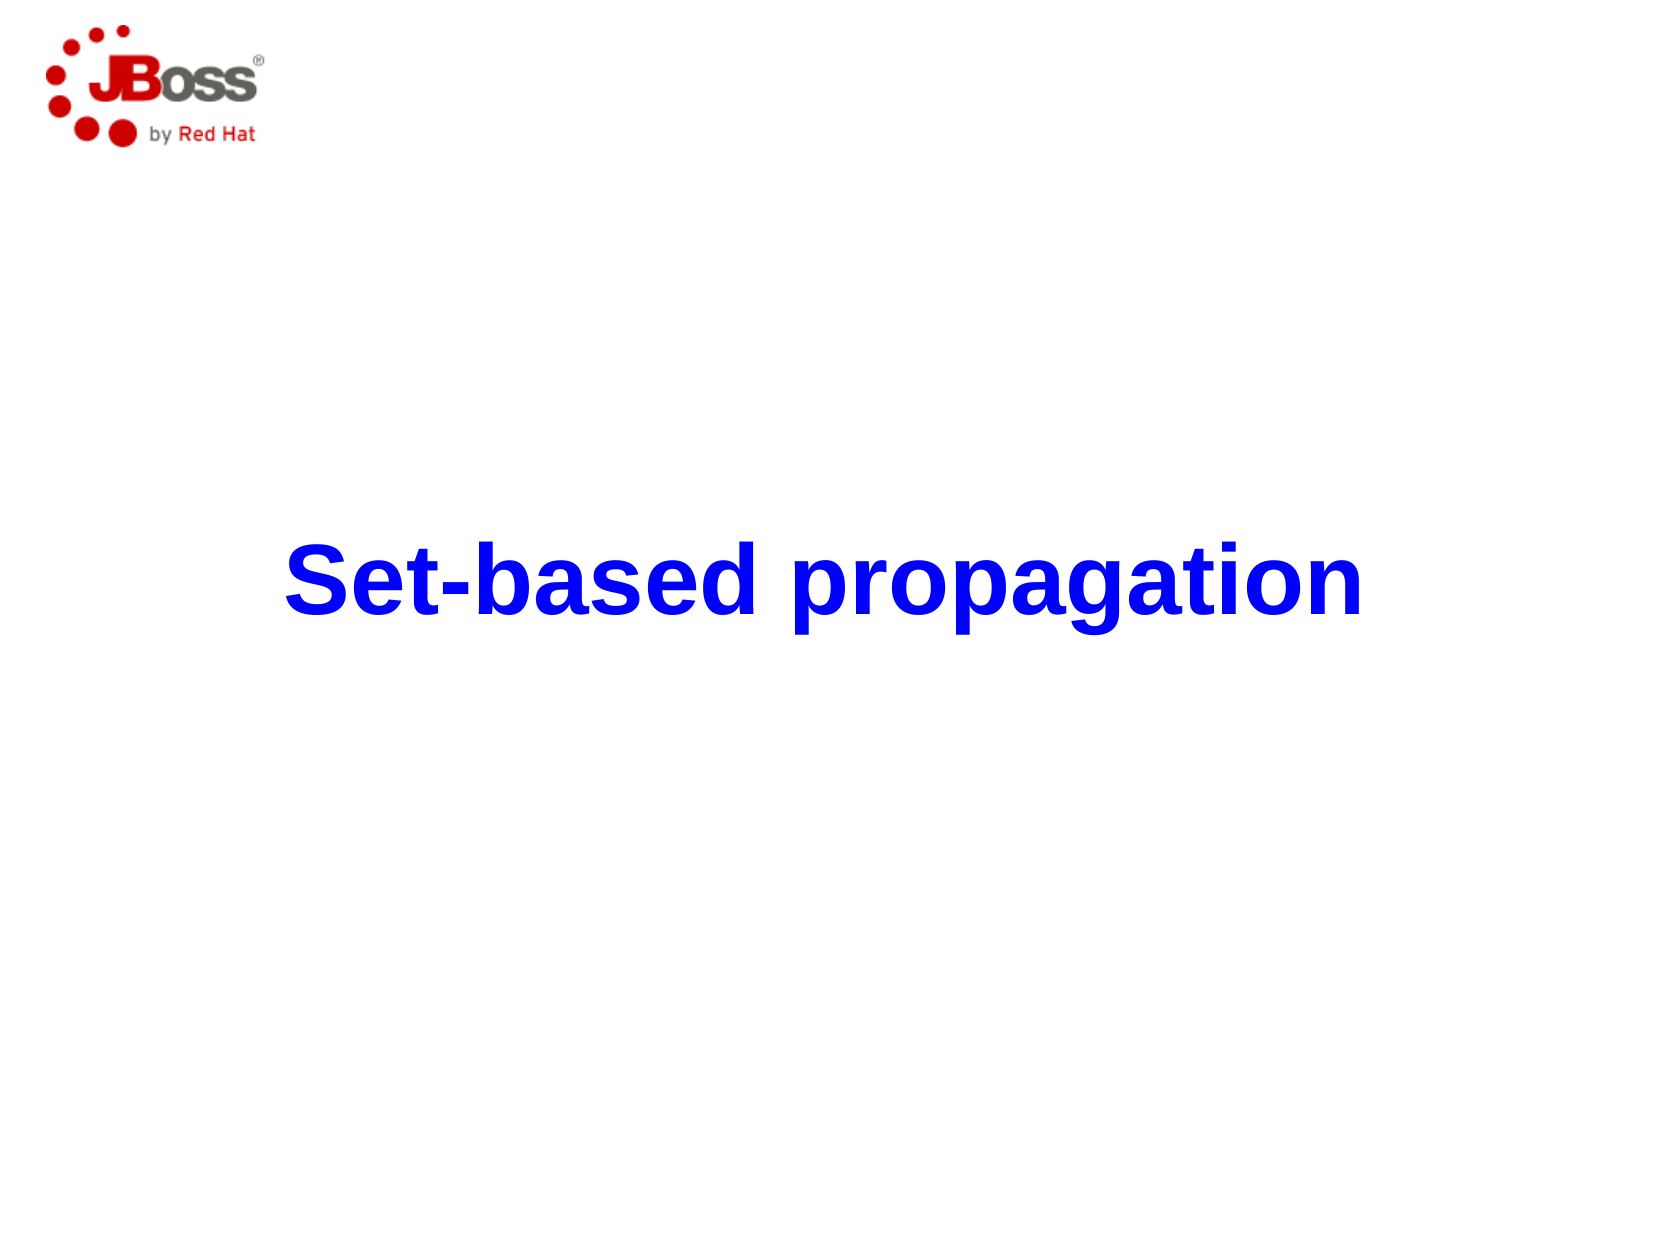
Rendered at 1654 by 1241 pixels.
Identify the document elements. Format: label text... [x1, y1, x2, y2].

picture [46, 25, 266, 149]
subtitle Set-based propagation [75, 37, 1576, 1125]
